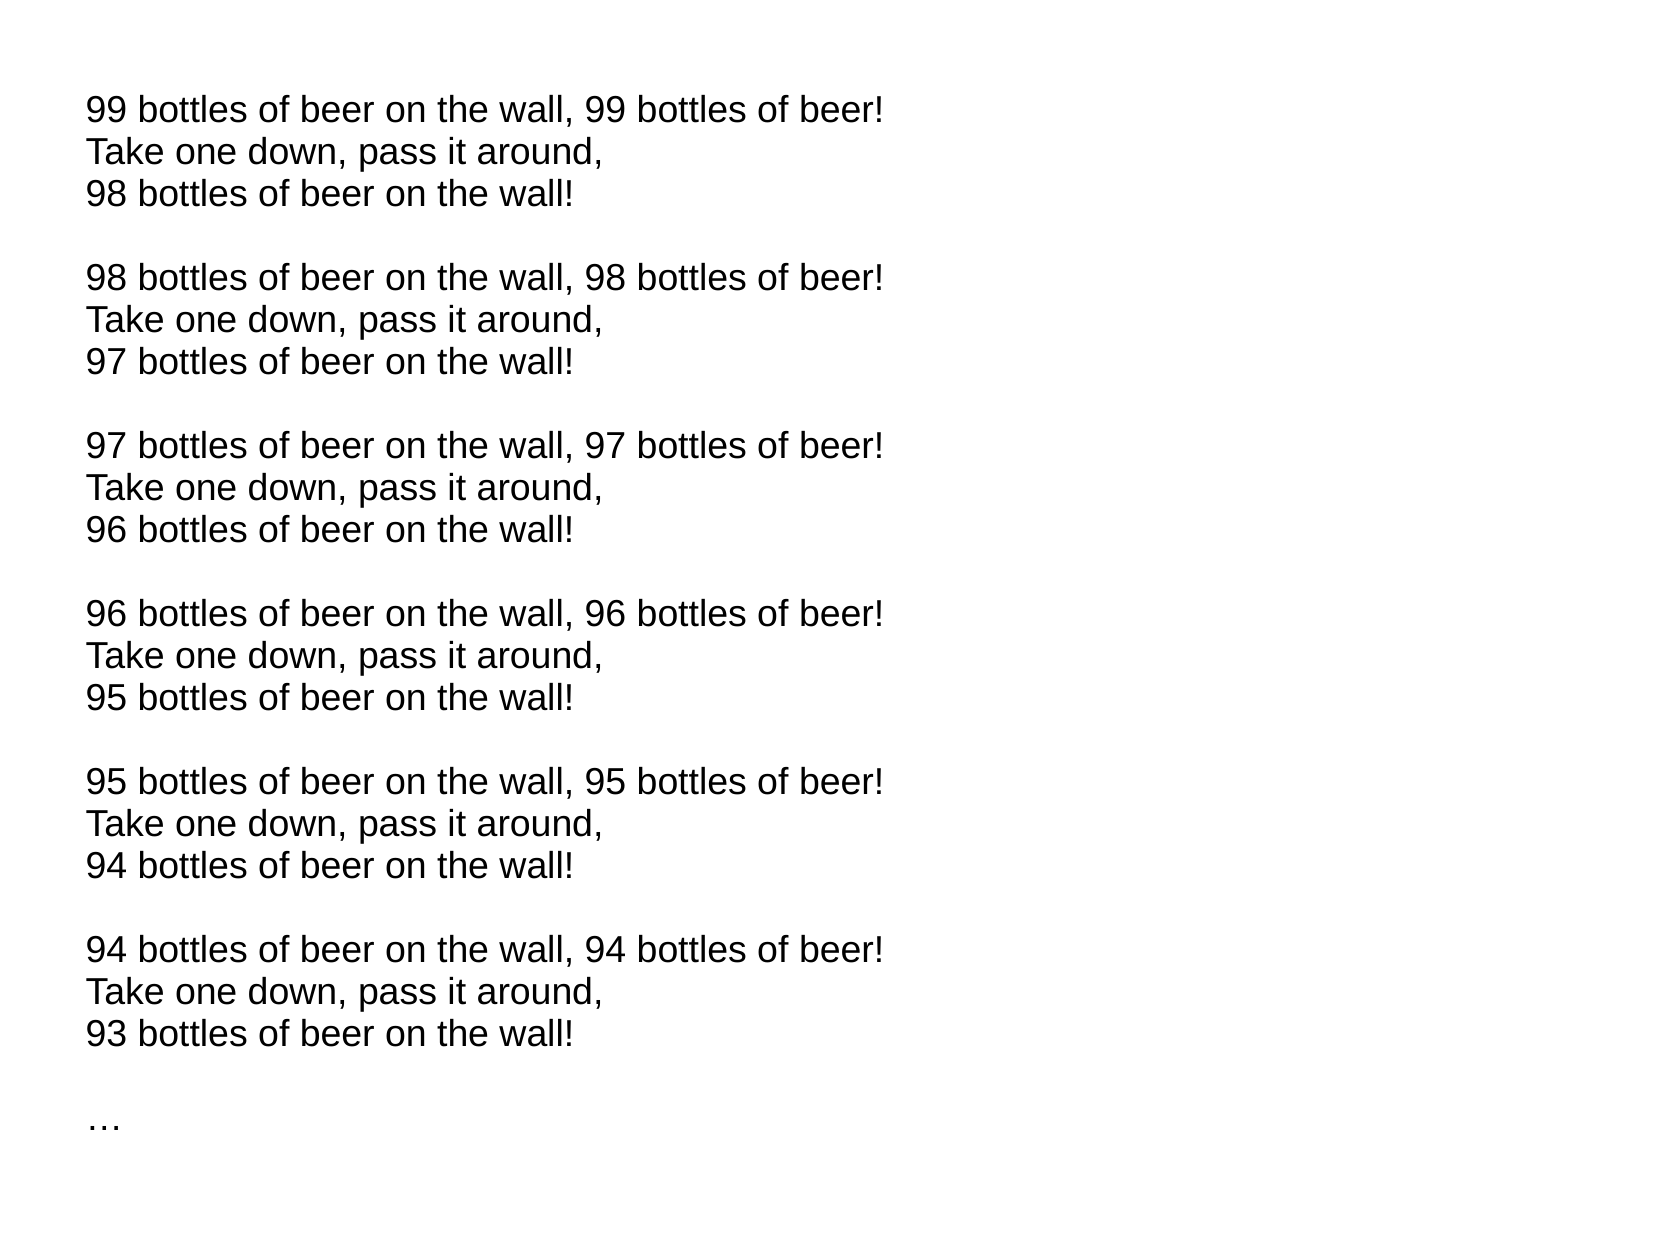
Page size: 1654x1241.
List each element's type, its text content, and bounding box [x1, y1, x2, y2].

text_box 99 bottles of beer on the wall, 99 bottles of beer! Take one down, pass it around, 98 bottles of beer on the wall! 98 bottles of beer on the wall, 98 bottles of beer! Take one down, pass it around, 97 bottles of beer on the wall! 97 bottles of beer on the wall, 97 bottles of beer! Take one down, pass it around, 96 bottles of beer on the wall! 96 bottles of beer on the wall, 96 bottles of beer! Take one down, pass it around, 95 bottles of beer on the wall! 95 bottles of beer on the wall, 95 bottles of beer! Take one down, pass it around, 94 bottles of beer on the wall! 94 bottles of beer on the wall, 94 bottles of beer! Take one down, pass it around, 93 bottles of beer on the wall! … [70, 81, 1607, 1146]
